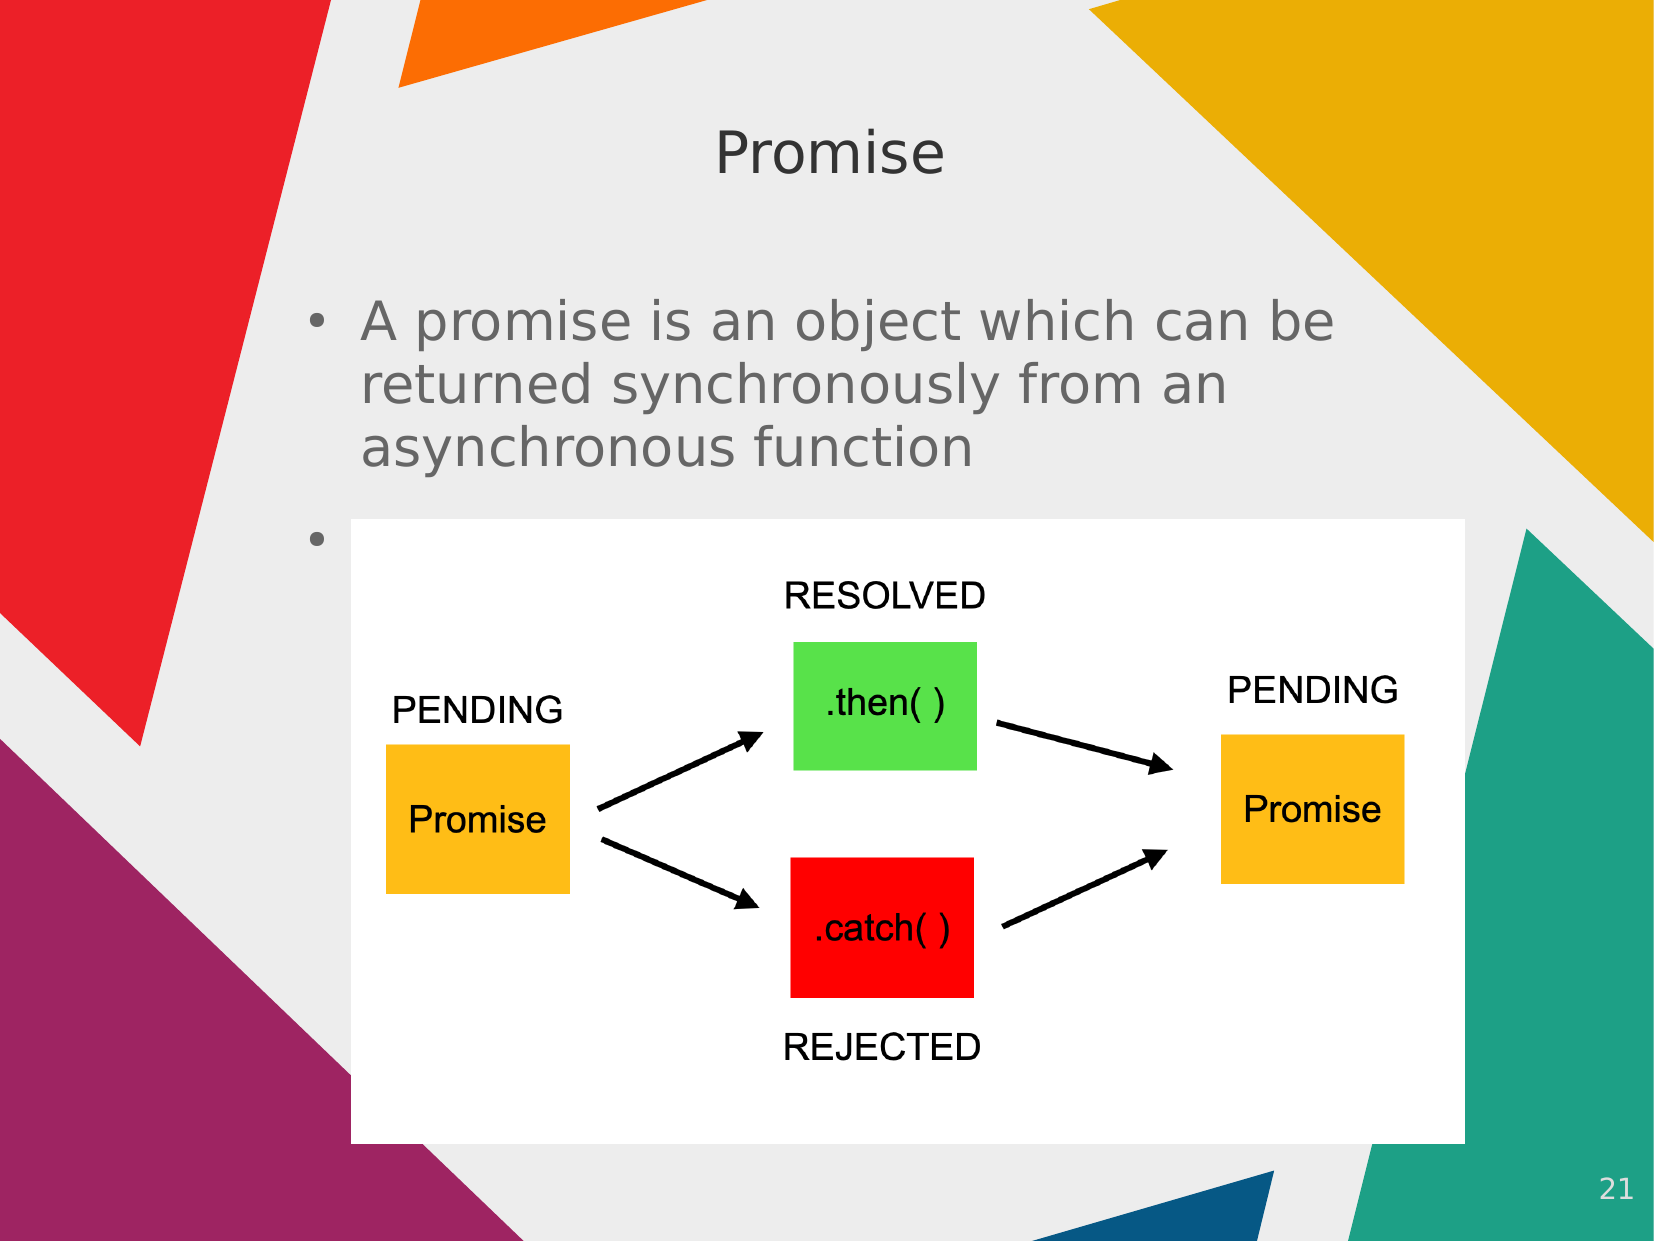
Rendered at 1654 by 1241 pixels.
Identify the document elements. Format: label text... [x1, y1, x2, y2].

list A promise is an object which can be returned synchronously from an asynchronous function [289, 290, 1372, 1090]
picture [351, 519, 1465, 1144]
title Promise [289, 49, 1372, 257]
